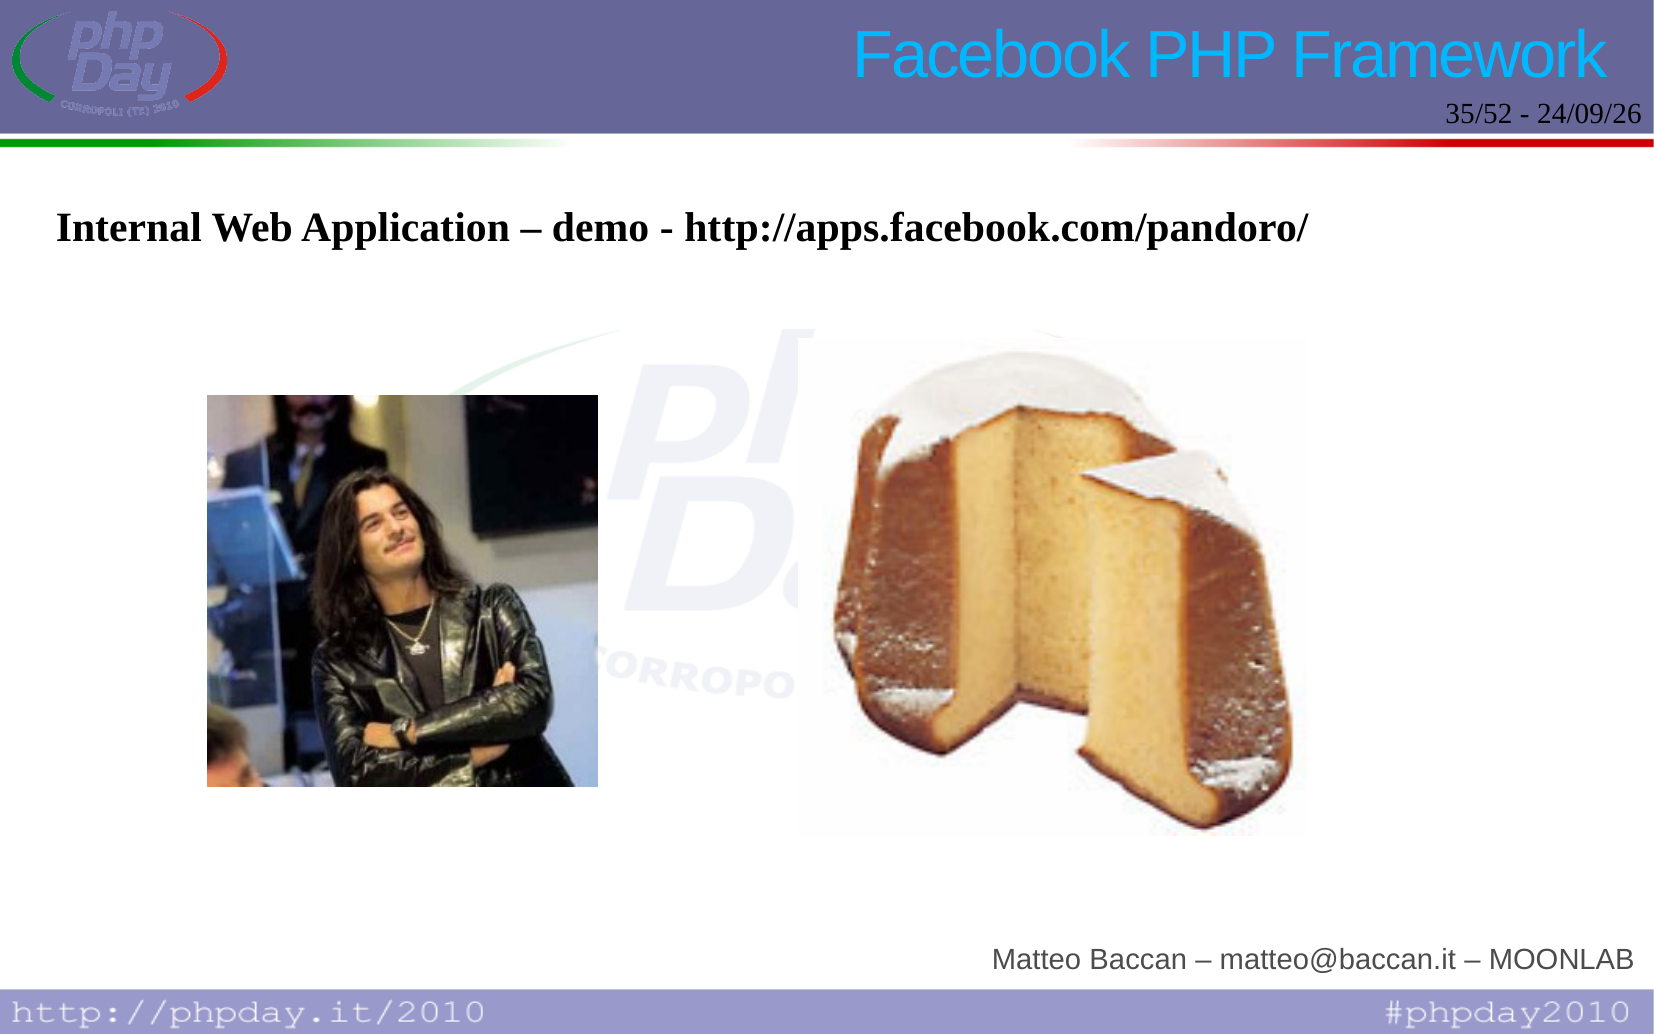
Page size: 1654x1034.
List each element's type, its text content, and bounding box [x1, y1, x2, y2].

text_box Internal Web Application – demo - http://apps.facebook.com/pandoro/ [41, 173, 1623, 236]
picture [0, 0, 1654, 1034]
title Facebook PHP Framework [132, 5, 1609, 103]
